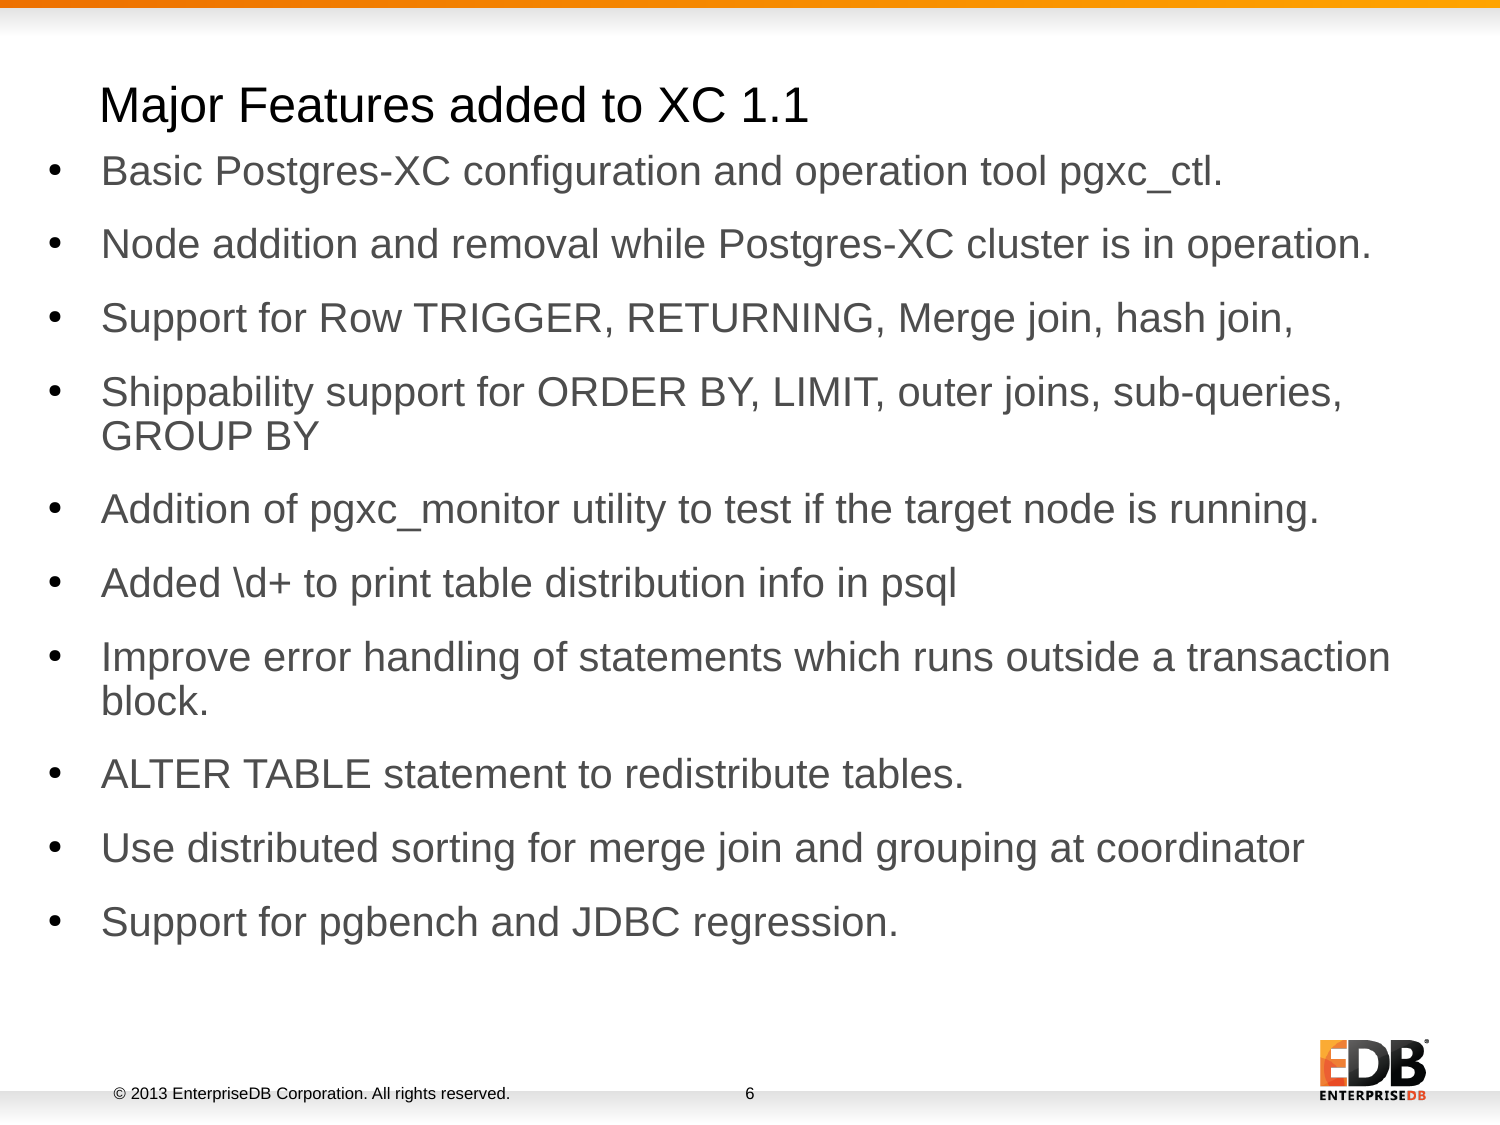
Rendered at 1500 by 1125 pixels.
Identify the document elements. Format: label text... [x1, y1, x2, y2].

title Major Features added to XC 1.1 [98, 33, 1403, 149]
list Basic Postgres-XC configuration and operation tool pgxc_ctl. Node addition and removal while Postgres-XC cluster is in operation. Support for Row TRIGGER, RETURNING, Merge join, hash join, Shippability support for ORDER BY, LIMIT, outer joins, sub-queries, GROUP BY Addition of pgxc_monitor utility to test if the target node is running. Added \d+ to print table distribution info in psql Improve error handling of statements which runs outside a transaction block. ALTER TABLE statement to redistribute tables. Use distributed sorting for merge join and grouping at coordinator Support for pgbench and JDBC regression. [30, 149, 1486, 1036]
picture [1318, 1036, 1430, 1101]
